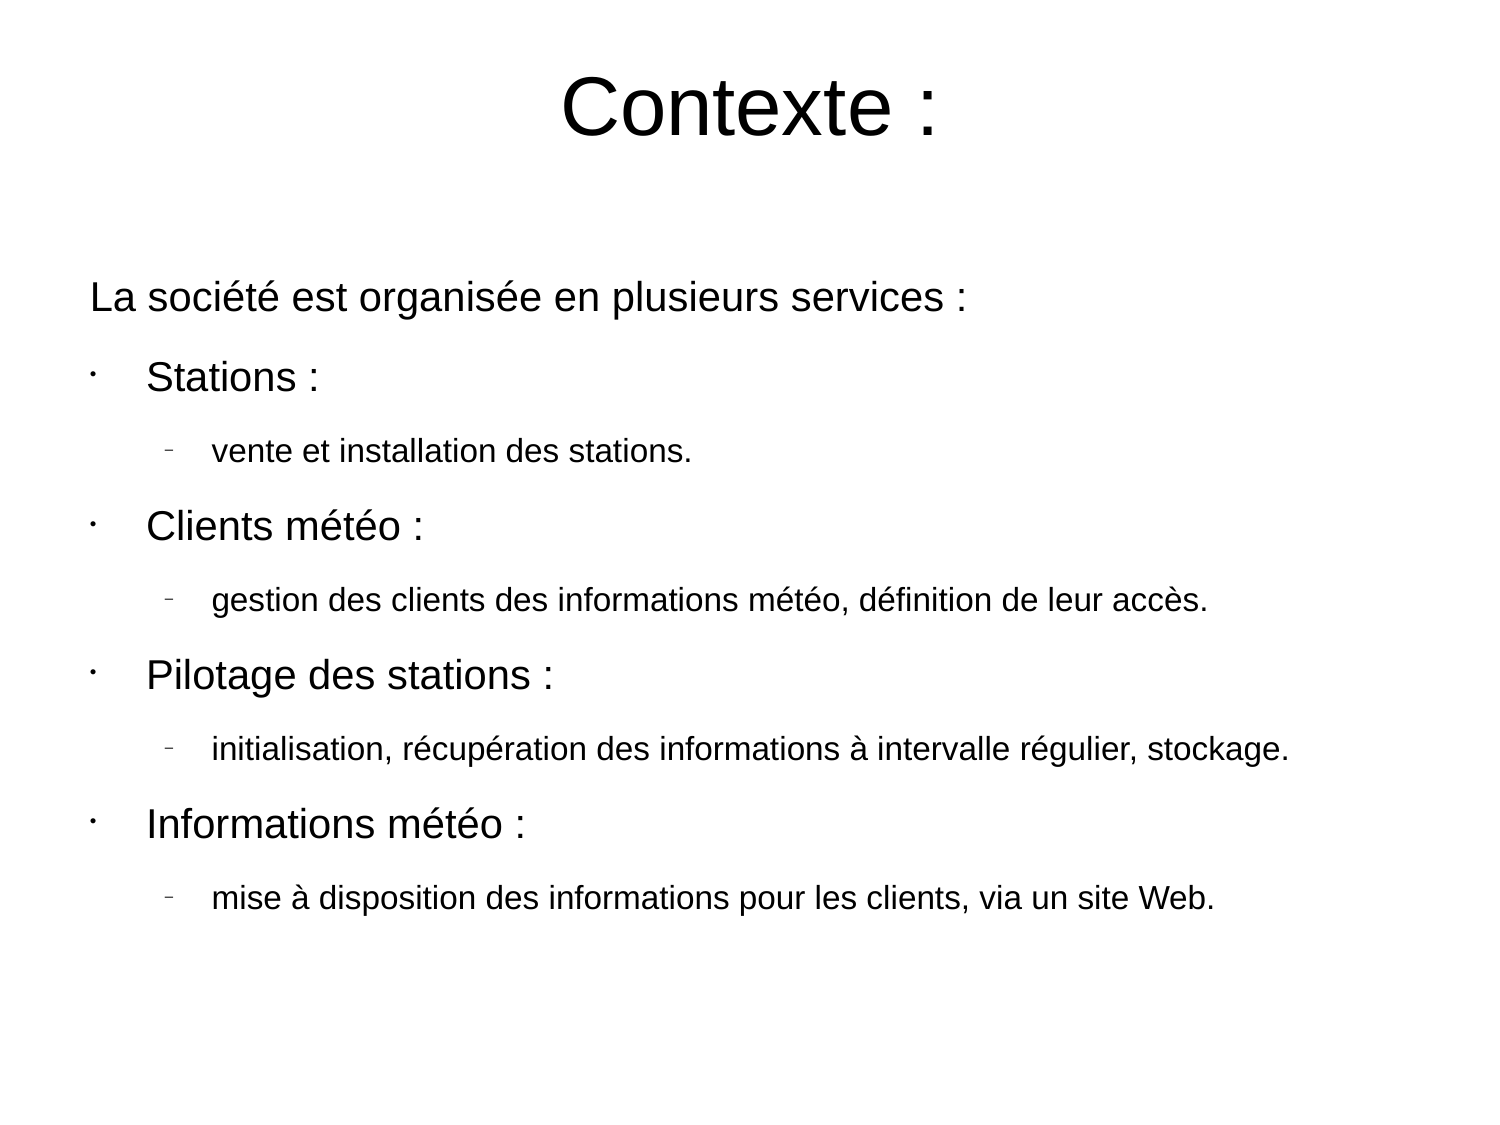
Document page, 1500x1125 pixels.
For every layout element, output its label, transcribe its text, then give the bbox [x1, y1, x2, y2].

title Contexte : [75, 45, 1425, 233]
list La société est organisée en plusieurs services : Stations : vente et installation des stations. Clients météo : gestion des clients des informations météo, définition de leur accès. Pilotage des stations : initialisation, récupération des informations à intervalle régulier, stockage. Informations météo : mise à disposition des informations pour les clients, via un site Web. [75, 262, 1425, 1005]
